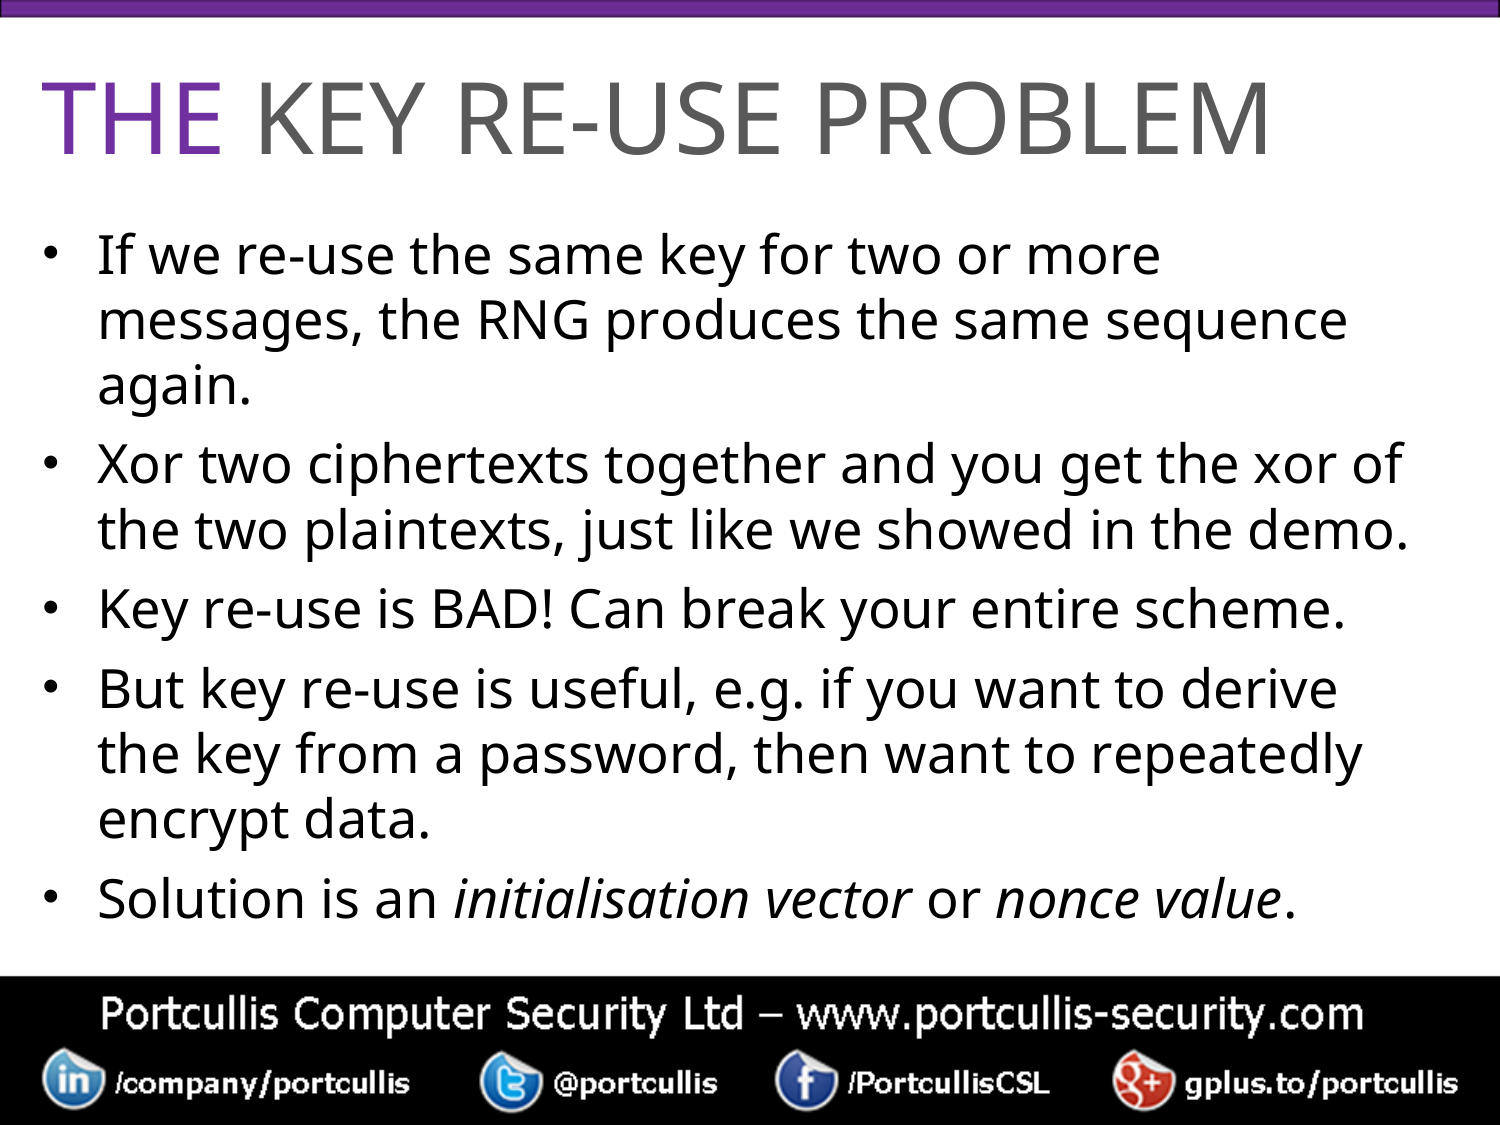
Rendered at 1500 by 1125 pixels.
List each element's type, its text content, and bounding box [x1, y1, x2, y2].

title THE KEY RE-USE PROBLEM [41, 42, 1434, 202]
picture [0, 0, 1500, 1125]
list If we re-use the same key for two or more messages, the RNG produces the same sequence again. Xor two ciphertexts together and you get the xor of the two plaintexts, just like we showed in the demo. Key re-use is BAD! Can break your entire scheme. But key re-use is useful, e.g. if you want to derive the key from a password, then want to repeatedly encrypt data. Solution is an initialisation vector or nonce value. [41, 219, 1428, 965]
